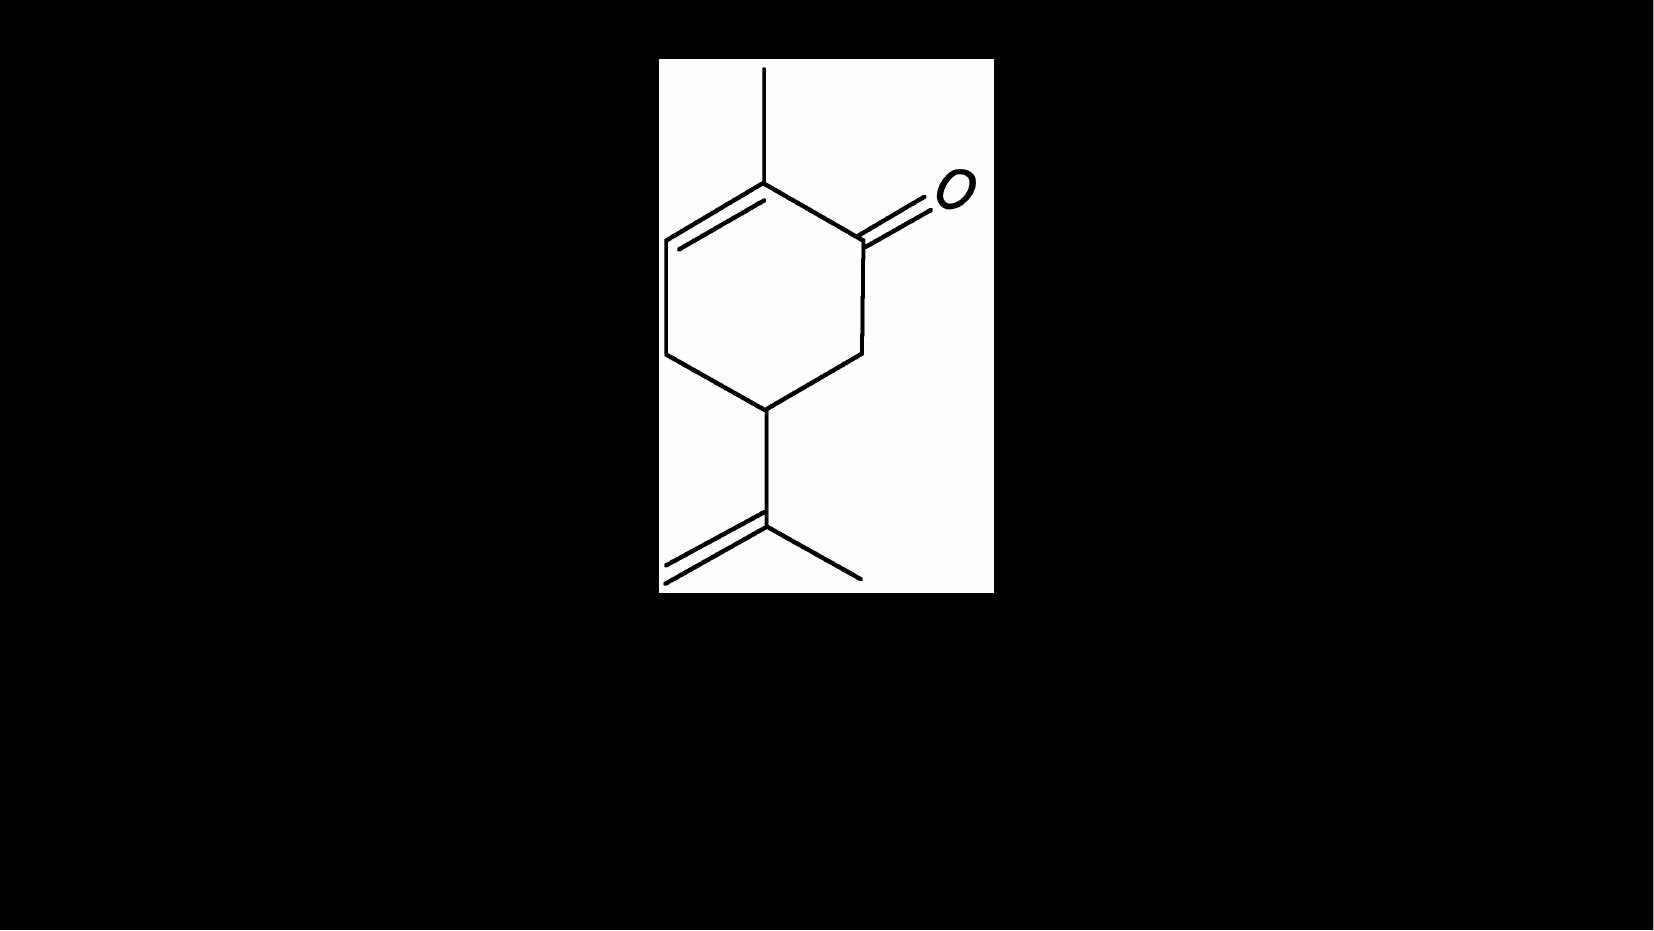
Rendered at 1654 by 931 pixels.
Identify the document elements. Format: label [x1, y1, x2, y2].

picture [659, 59, 994, 593]
